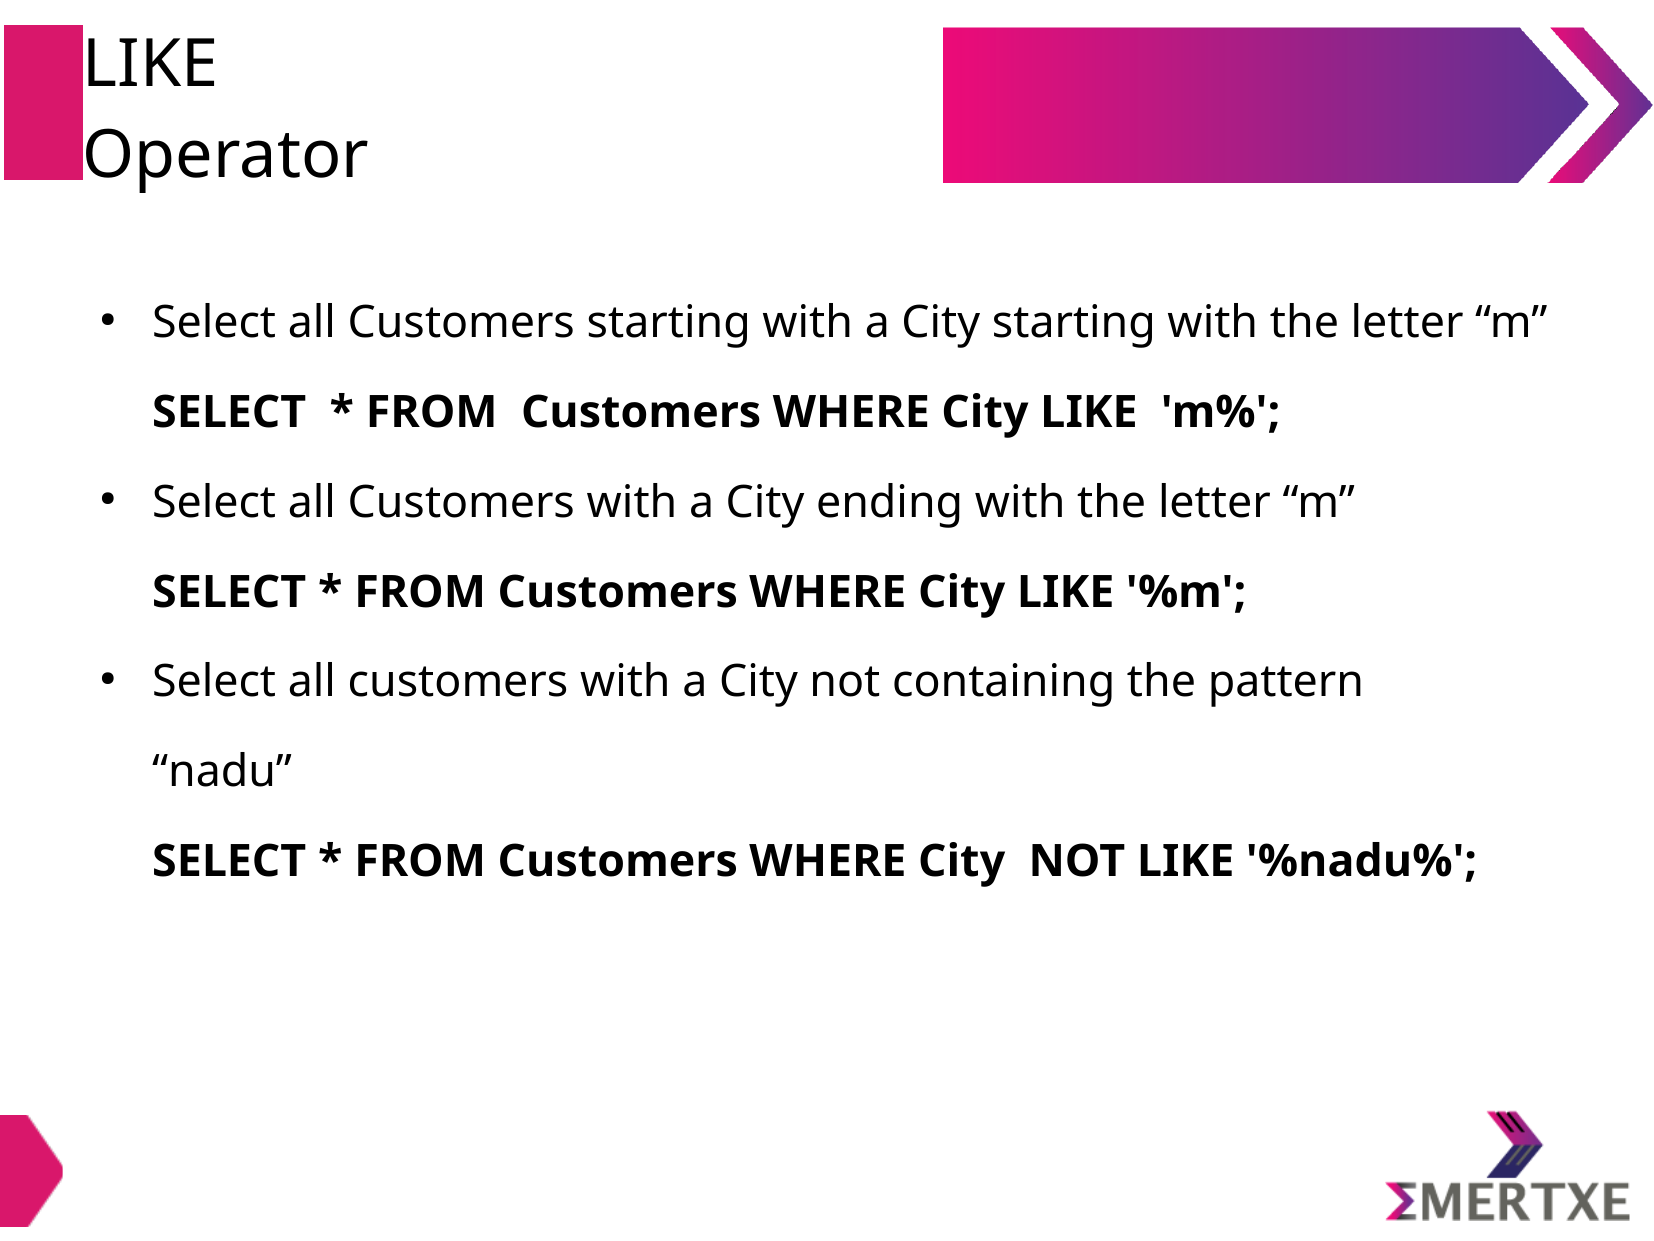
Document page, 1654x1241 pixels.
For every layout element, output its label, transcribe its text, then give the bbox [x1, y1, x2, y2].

picture [1385, 1107, 1631, 1221]
title LIKE Operator [82, 2, 1571, 210]
list Select all Customers starting with a City starting with the letter “m” SELECT * FROM Customers WHERE City LIKE 'm%'; Select all Customers with a City ending with the letter “m” SELECT * FROM Customers WHERE City LIKE '%m'; Select all customers with a City not containing the pattern “nadu” SELECT * FROM Customers WHERE City NOT LIKE '%nadu%'; [82, 290, 1571, 1010]
picture [1571, 27, 1653, 183]
